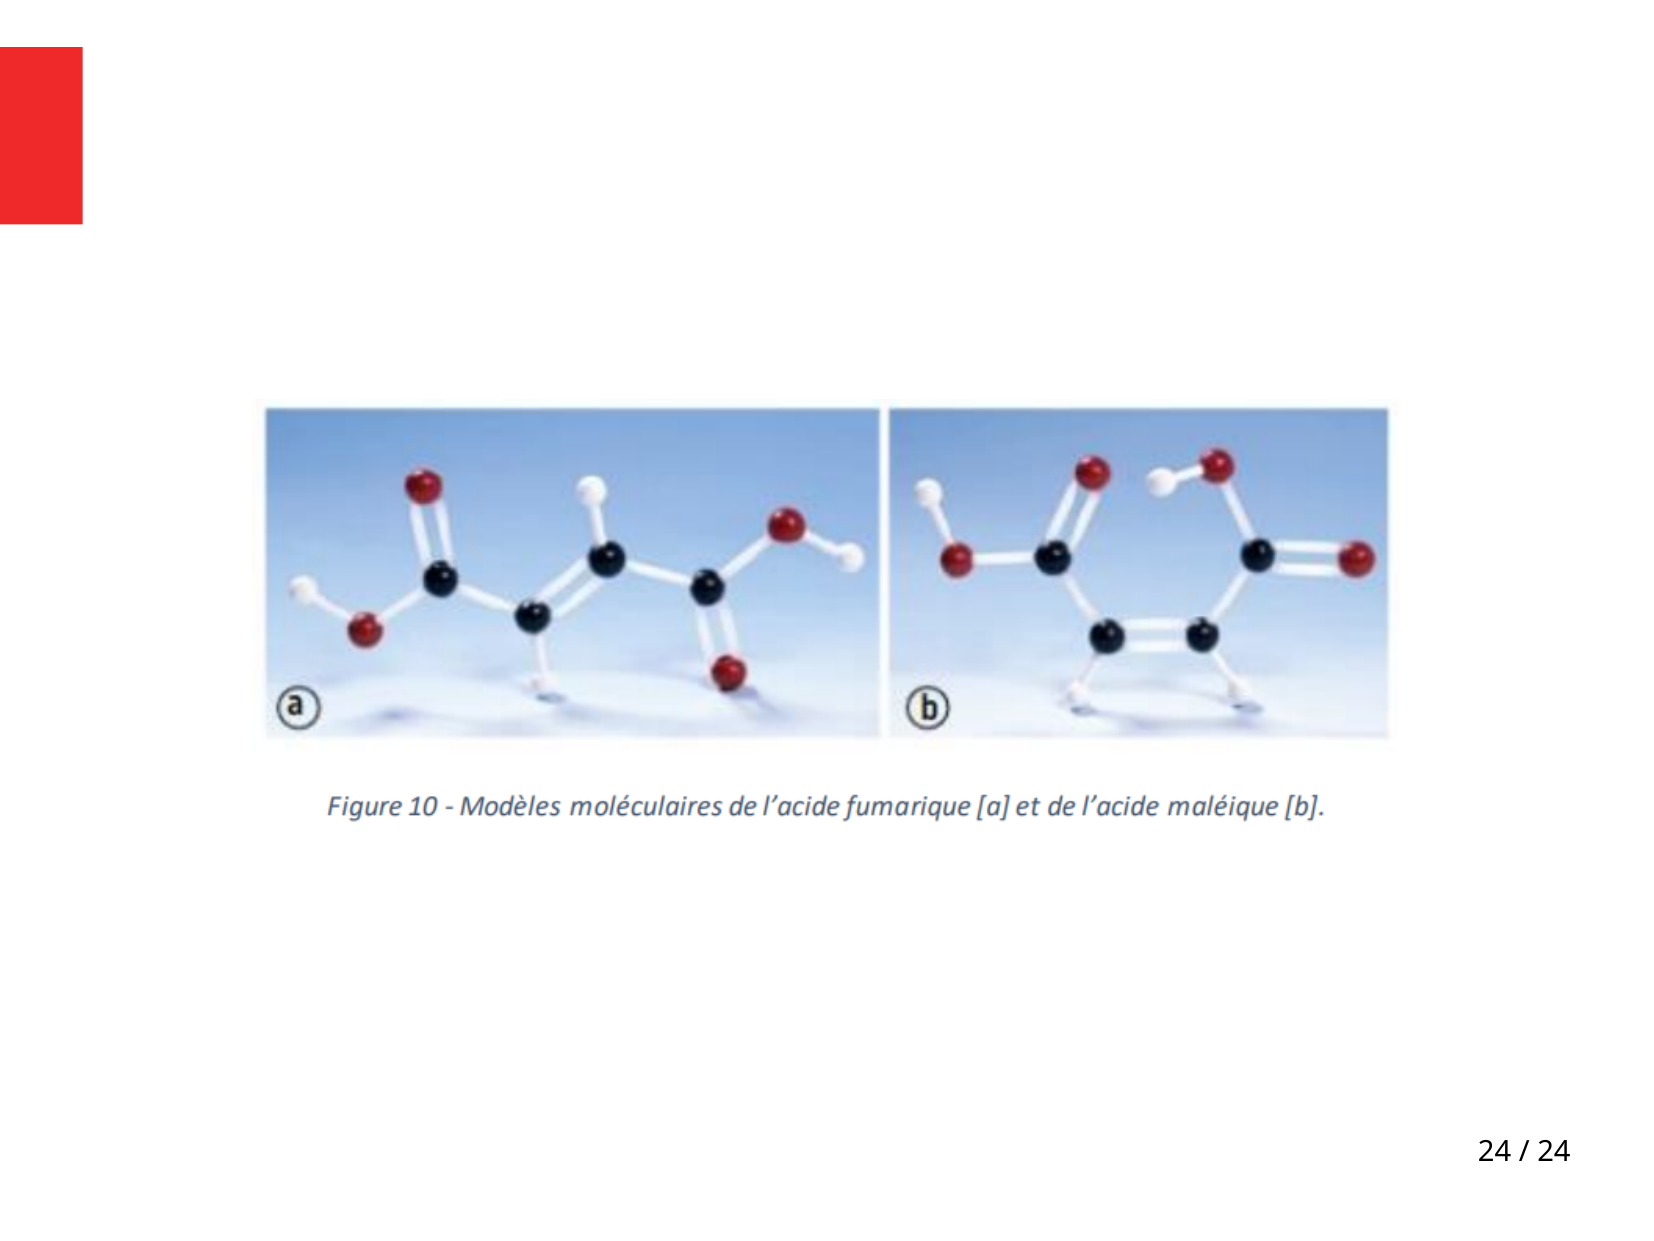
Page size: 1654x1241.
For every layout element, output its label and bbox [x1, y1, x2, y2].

picture [252, 399, 1399, 839]
